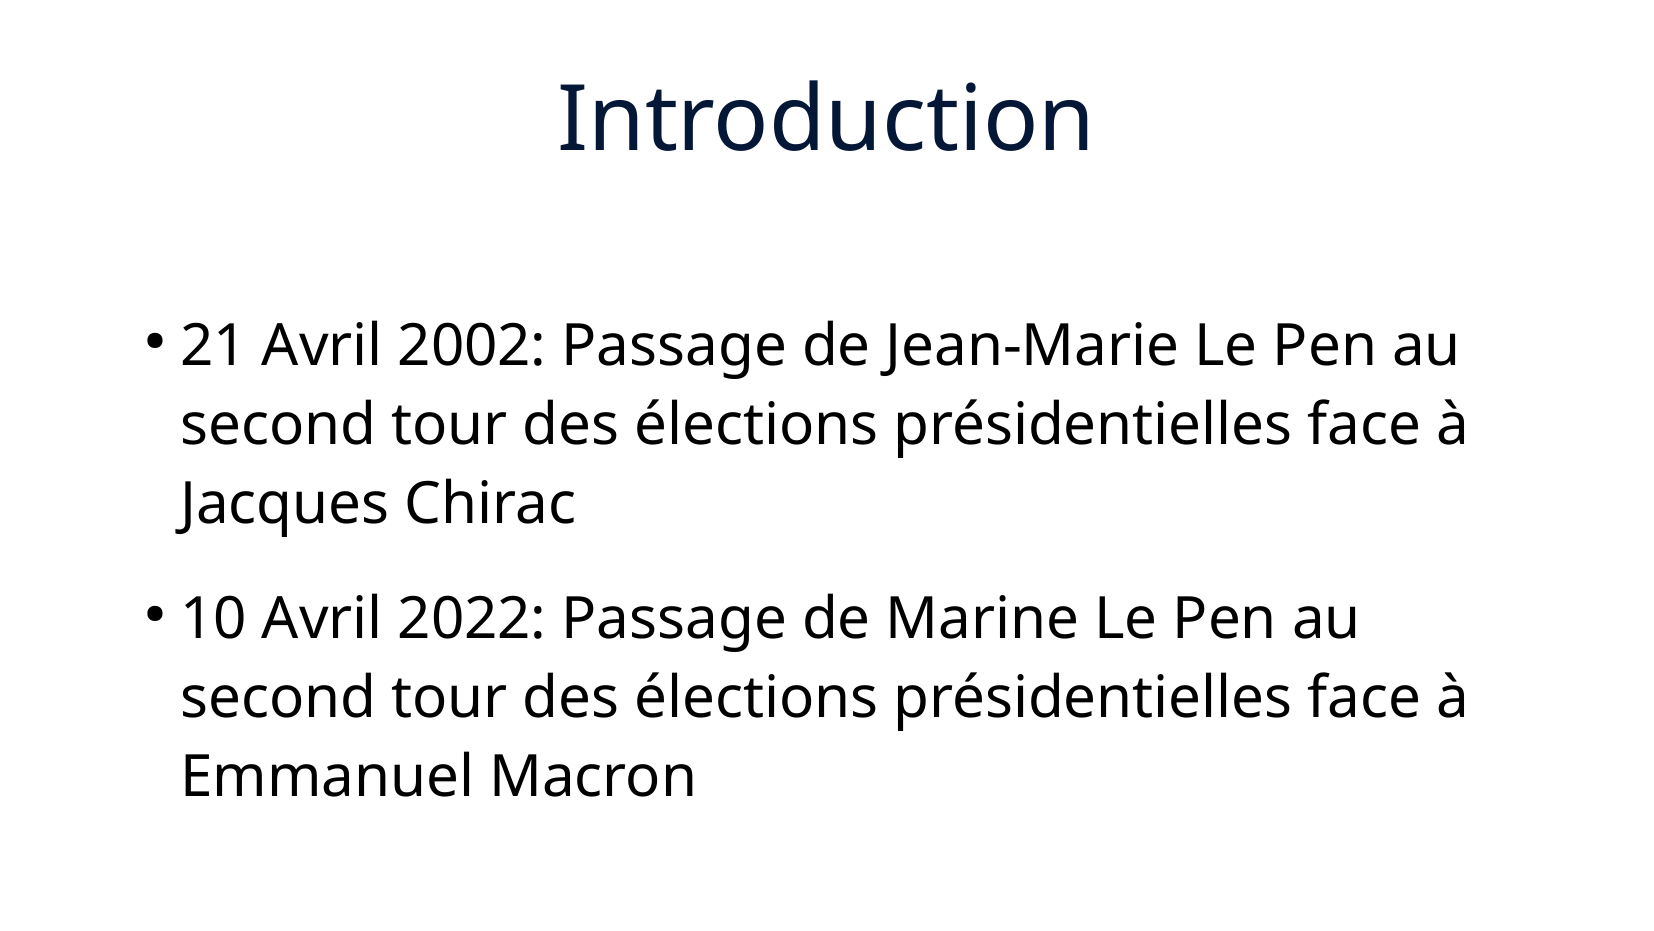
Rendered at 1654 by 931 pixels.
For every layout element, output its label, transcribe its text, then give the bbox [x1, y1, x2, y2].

text_box 21 Avril 2002: Passage de Jean-Marie Le Pen au second tour des élections présidentielles face à Jacques Chirac 10 Avril 2022: Passage de Marine Le Pen au second tour des élections présidentielles face à Emmanuel Macron [129, 295, 1518, 739]
title Introduction [82, 37, 1571, 193]
